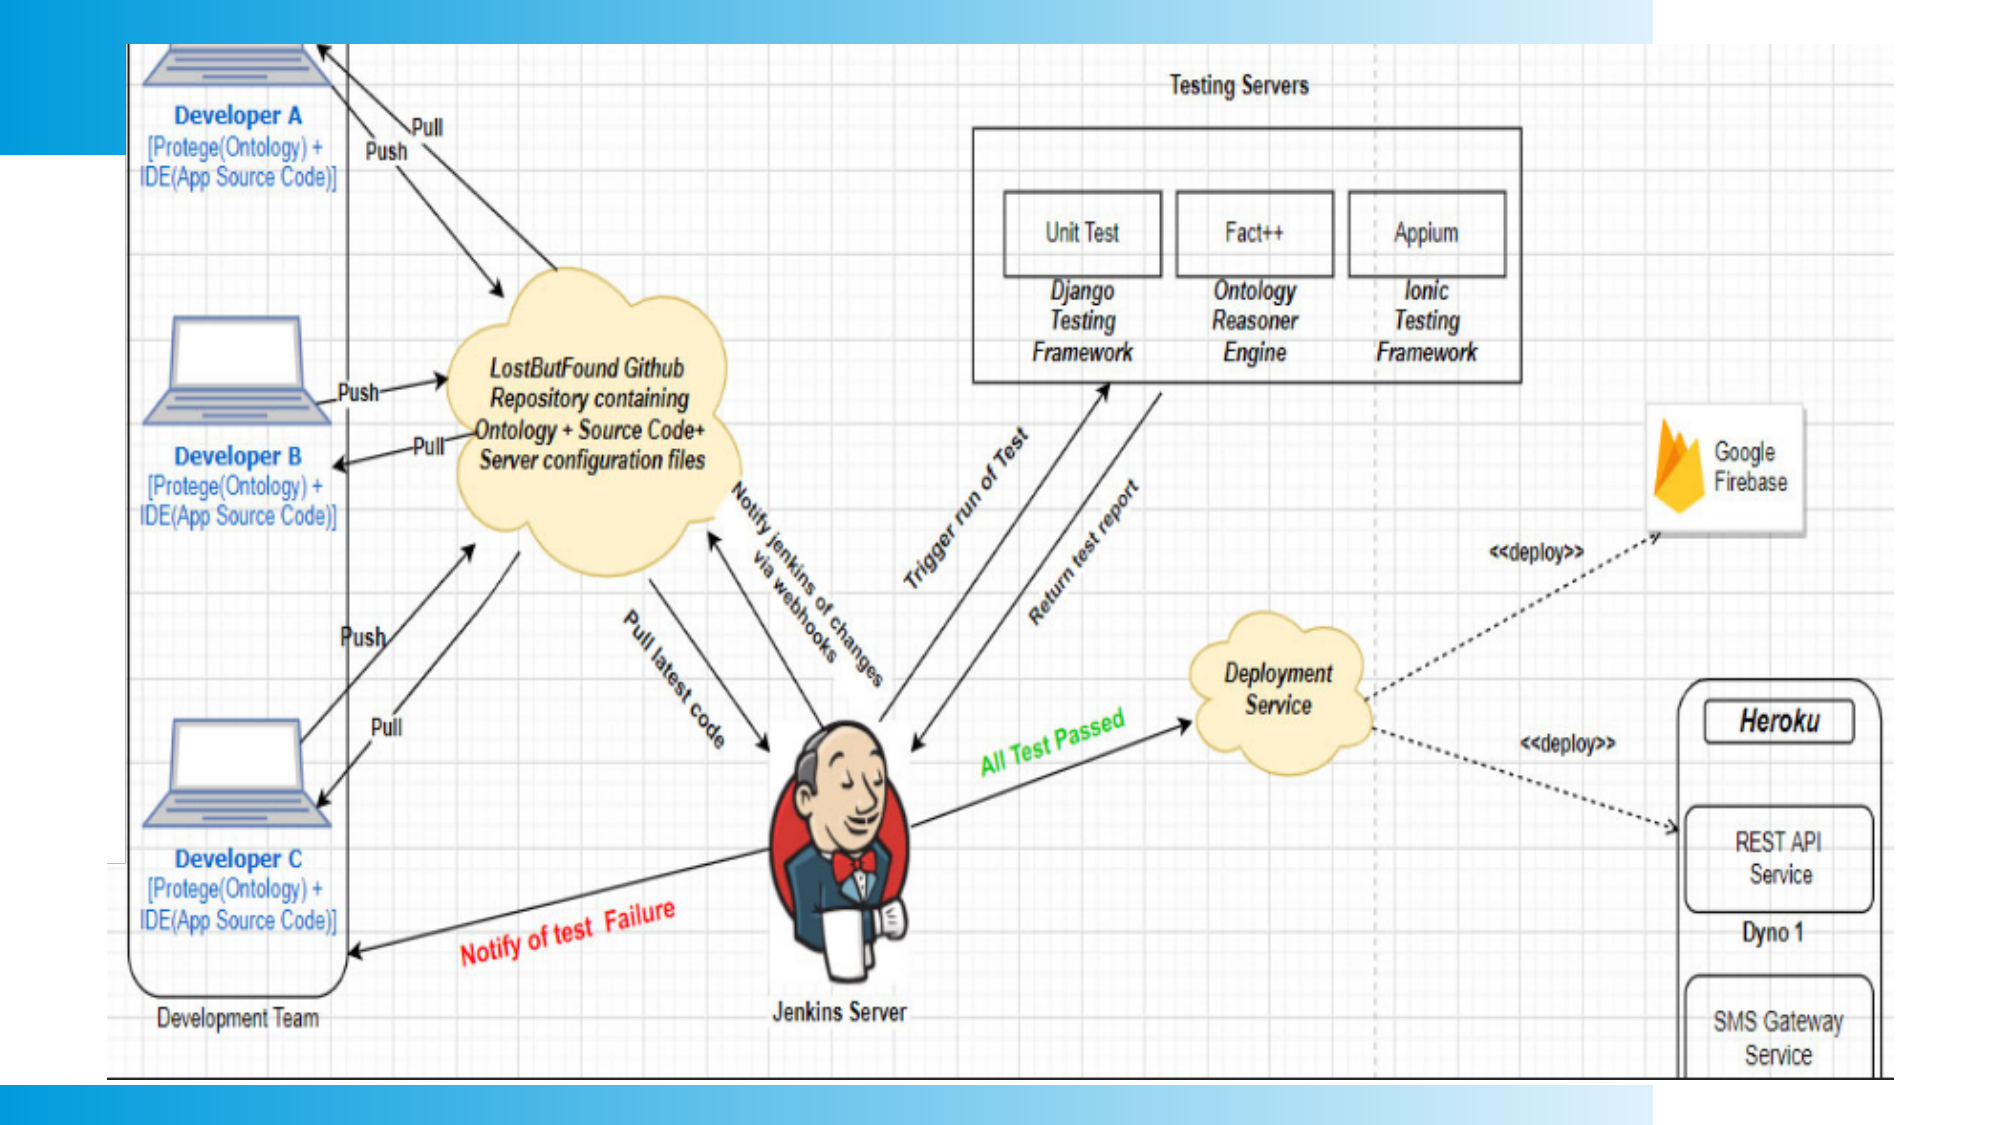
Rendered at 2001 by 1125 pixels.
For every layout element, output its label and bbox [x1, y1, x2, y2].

picture [107, 0, 1894, 1080]
